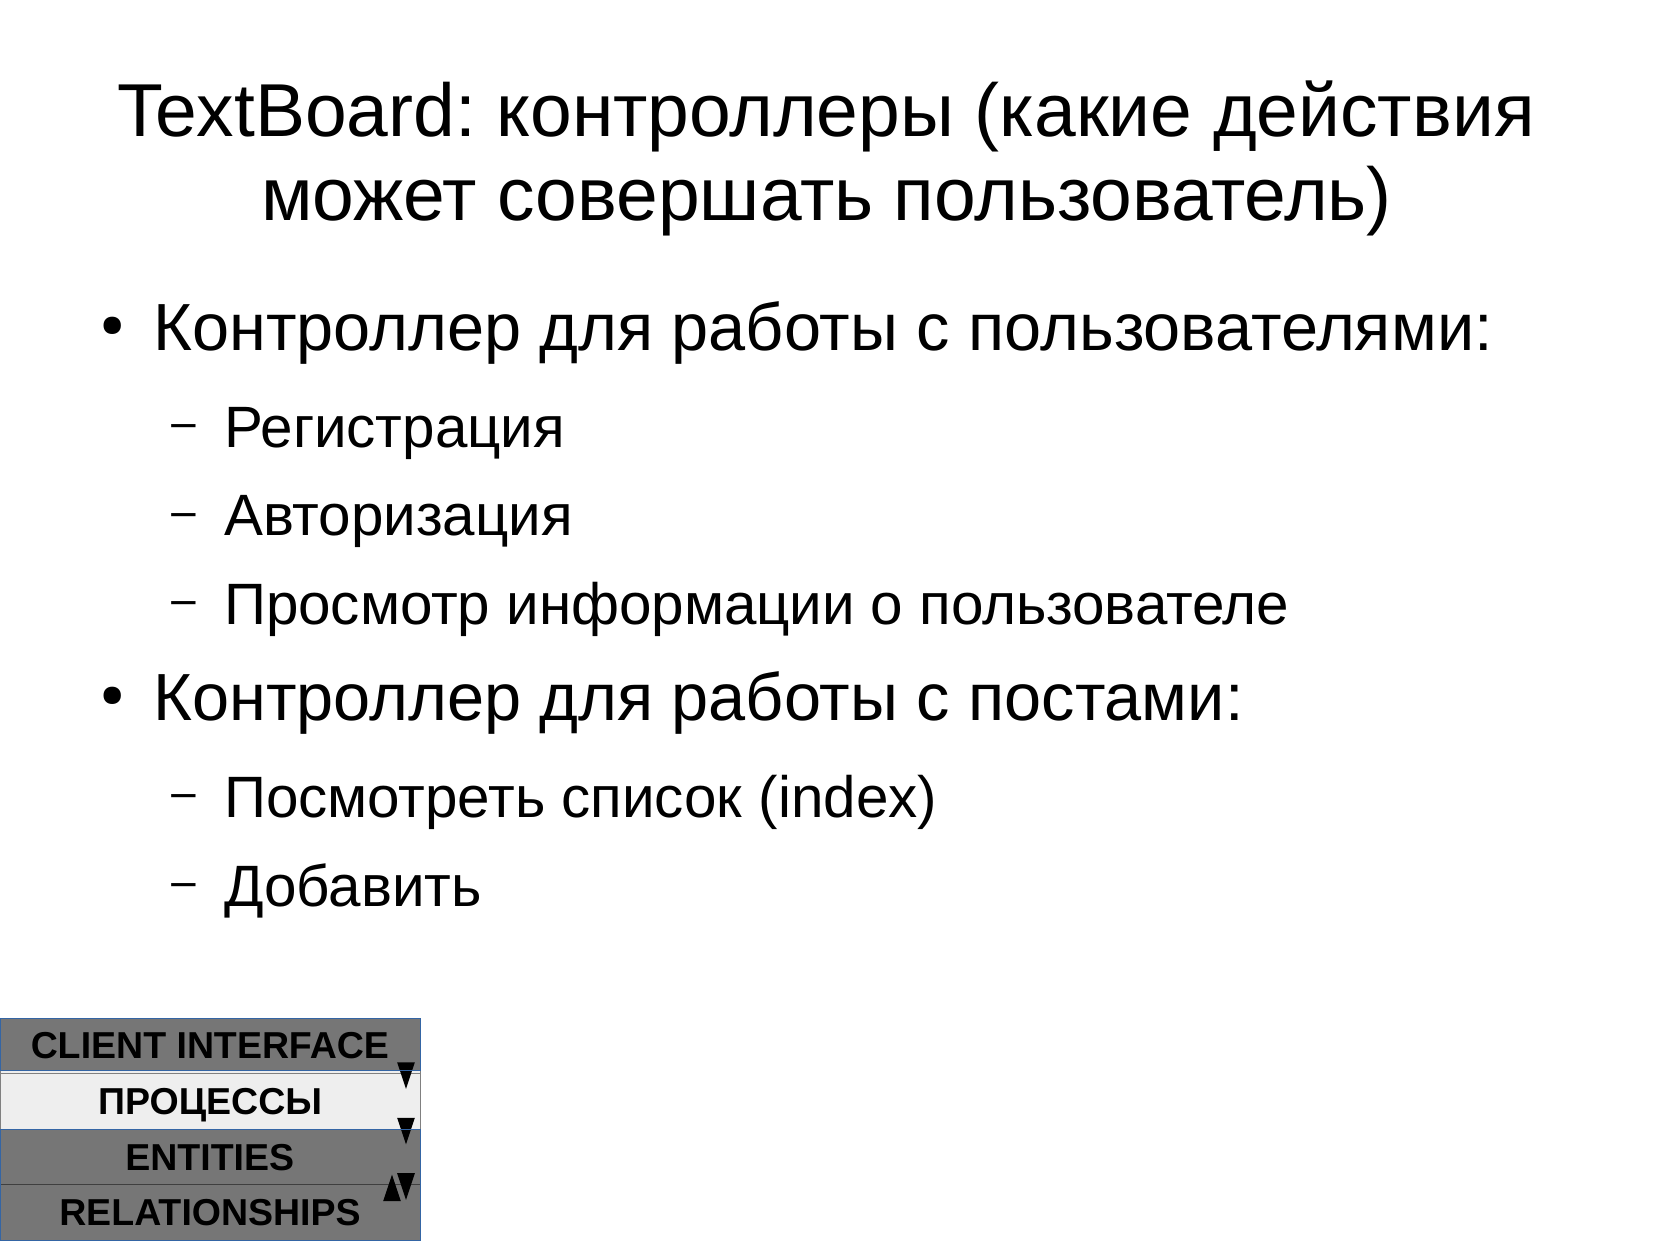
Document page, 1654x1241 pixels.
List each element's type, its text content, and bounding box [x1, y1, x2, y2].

title TextBoard: контроллеры (какие действия может совершать пользователь) [82, 49, 1571, 257]
list Контроллер для работы с пользователями: Регистрация Авторизация Просмотр информации о пользователе Контроллер для работы с постами: Посмотреть список (index) Добавить [82, 290, 1571, 1010]
text_box [0, 1018, 421, 1071]
text_box [0, 1129, 421, 1241]
text_box ПРОЦЕССЫ [0, 1074, 421, 1129]
